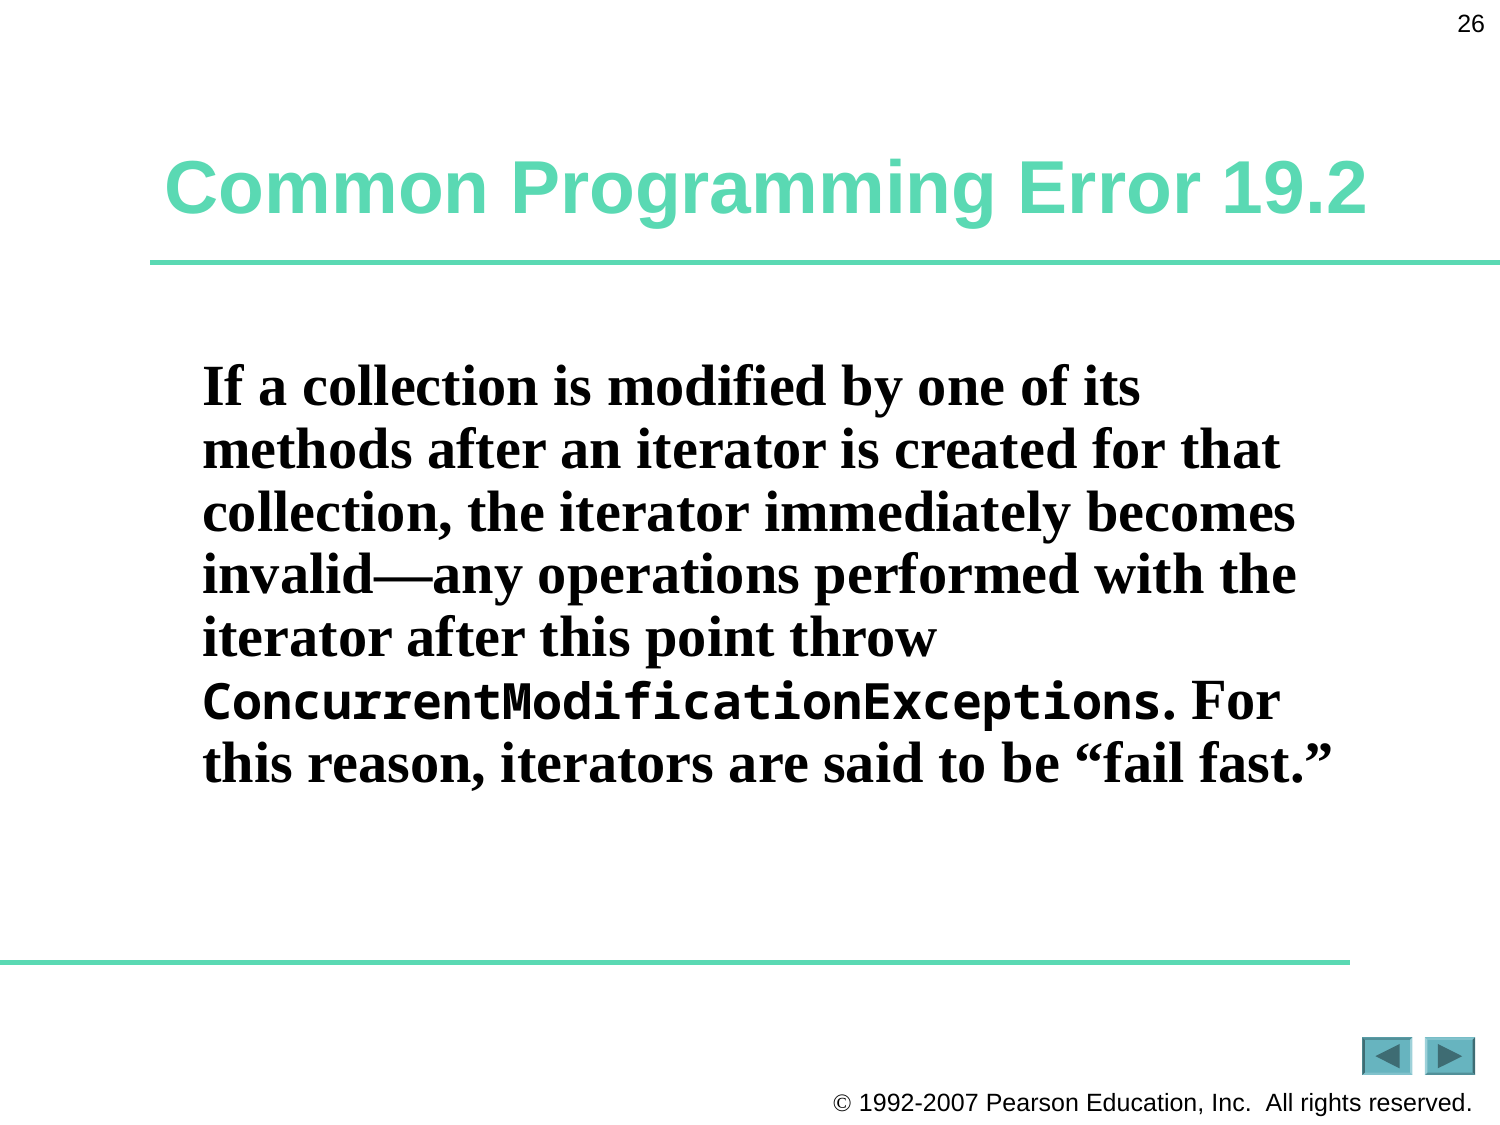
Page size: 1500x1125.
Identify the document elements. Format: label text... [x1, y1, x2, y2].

text_box <number> [1149, 0, 1500, 79]
list If a collection is modified by one of its methods after an iterator is created for that collection, the iterator immediately becomes invalid—any operations performed with the iterator after this point throw ConcurrentModificationExceptions. For this reason, iterators are said to be “fail fast.” [187, 312, 1350, 838]
title Common Programming Error 19.2 [149, 112, 1425, 263]
